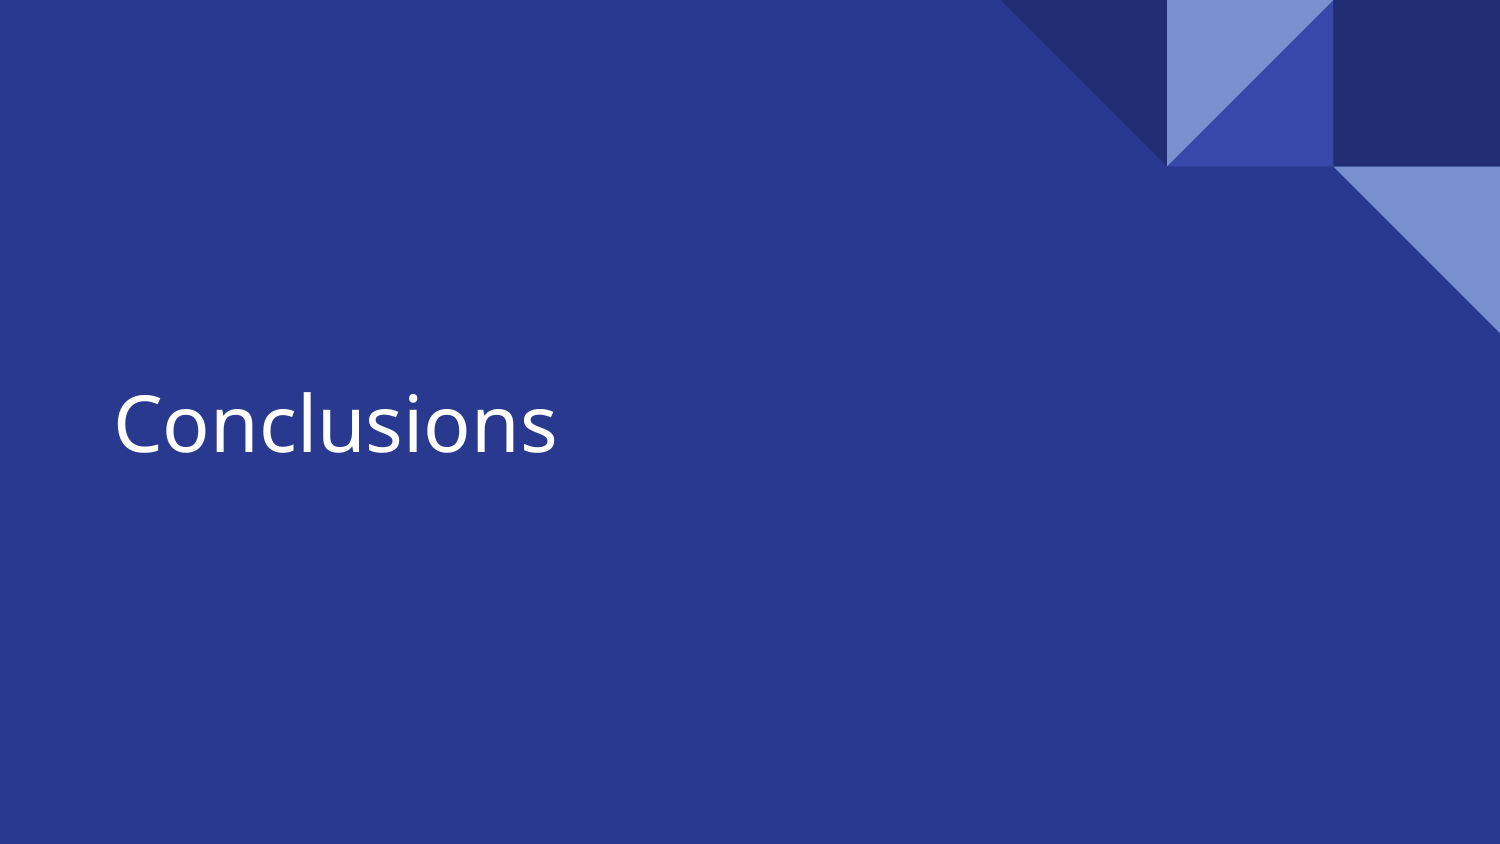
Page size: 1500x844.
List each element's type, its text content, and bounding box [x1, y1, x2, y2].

title Conclusions [98, 353, 1447, 491]
